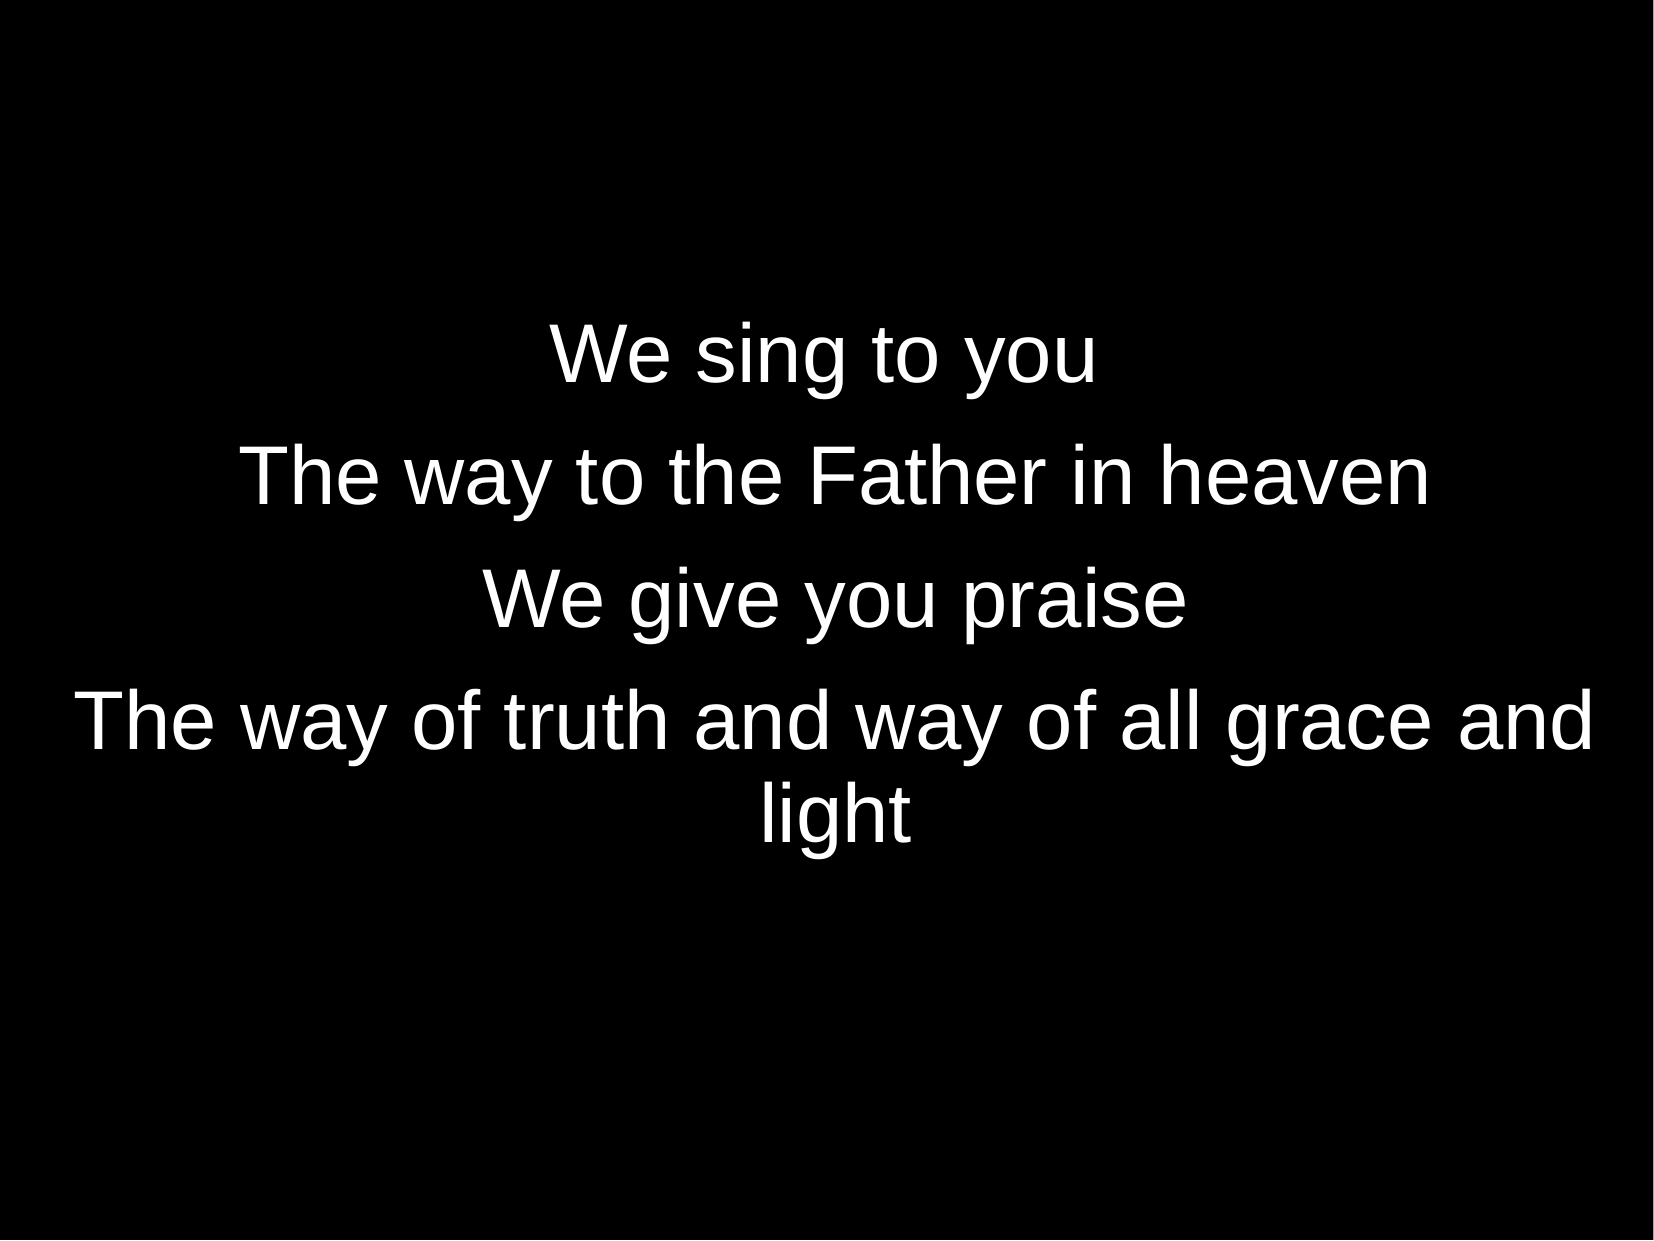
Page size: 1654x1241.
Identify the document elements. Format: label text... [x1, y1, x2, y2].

list We sing to you The way to the Father in heaven We give you praise The way of truth and way of all grace and light [0, 307, 1654, 1027]
